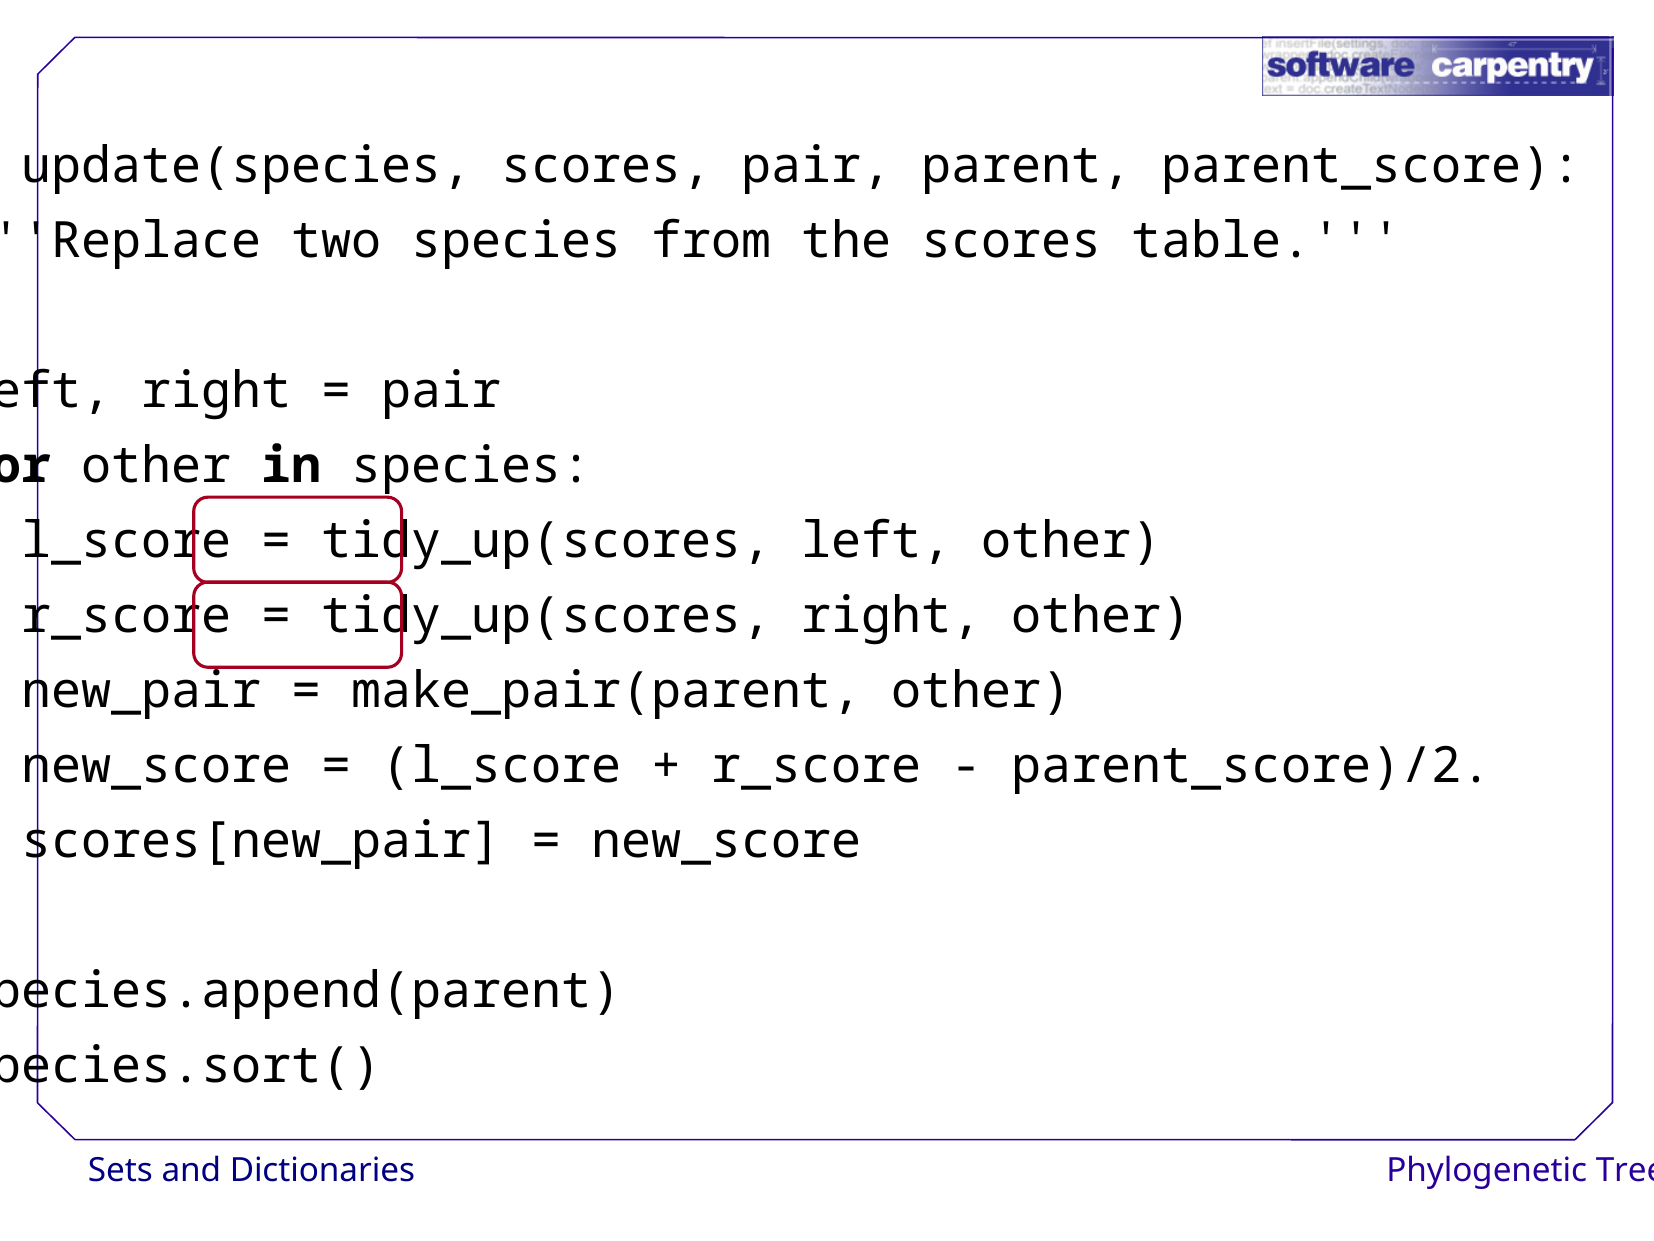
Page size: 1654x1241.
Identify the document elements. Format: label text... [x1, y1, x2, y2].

picture [1262, 36, 1614, 96]
text_box def update(species, scores, pair, parent, parent_score): '''Replace two species from the scores table.''' left, right = pair for other in species: l_score = tidy_up(scores, left, other) r_score = tidy_up(scores, right, other) new_pair = make_pair(parent, other) new_score = (l_score + r_score - parent_score)/2. scores[new_pair] = new_score species.append(parent) species.sort() [0, 109, 1654, 1101]
